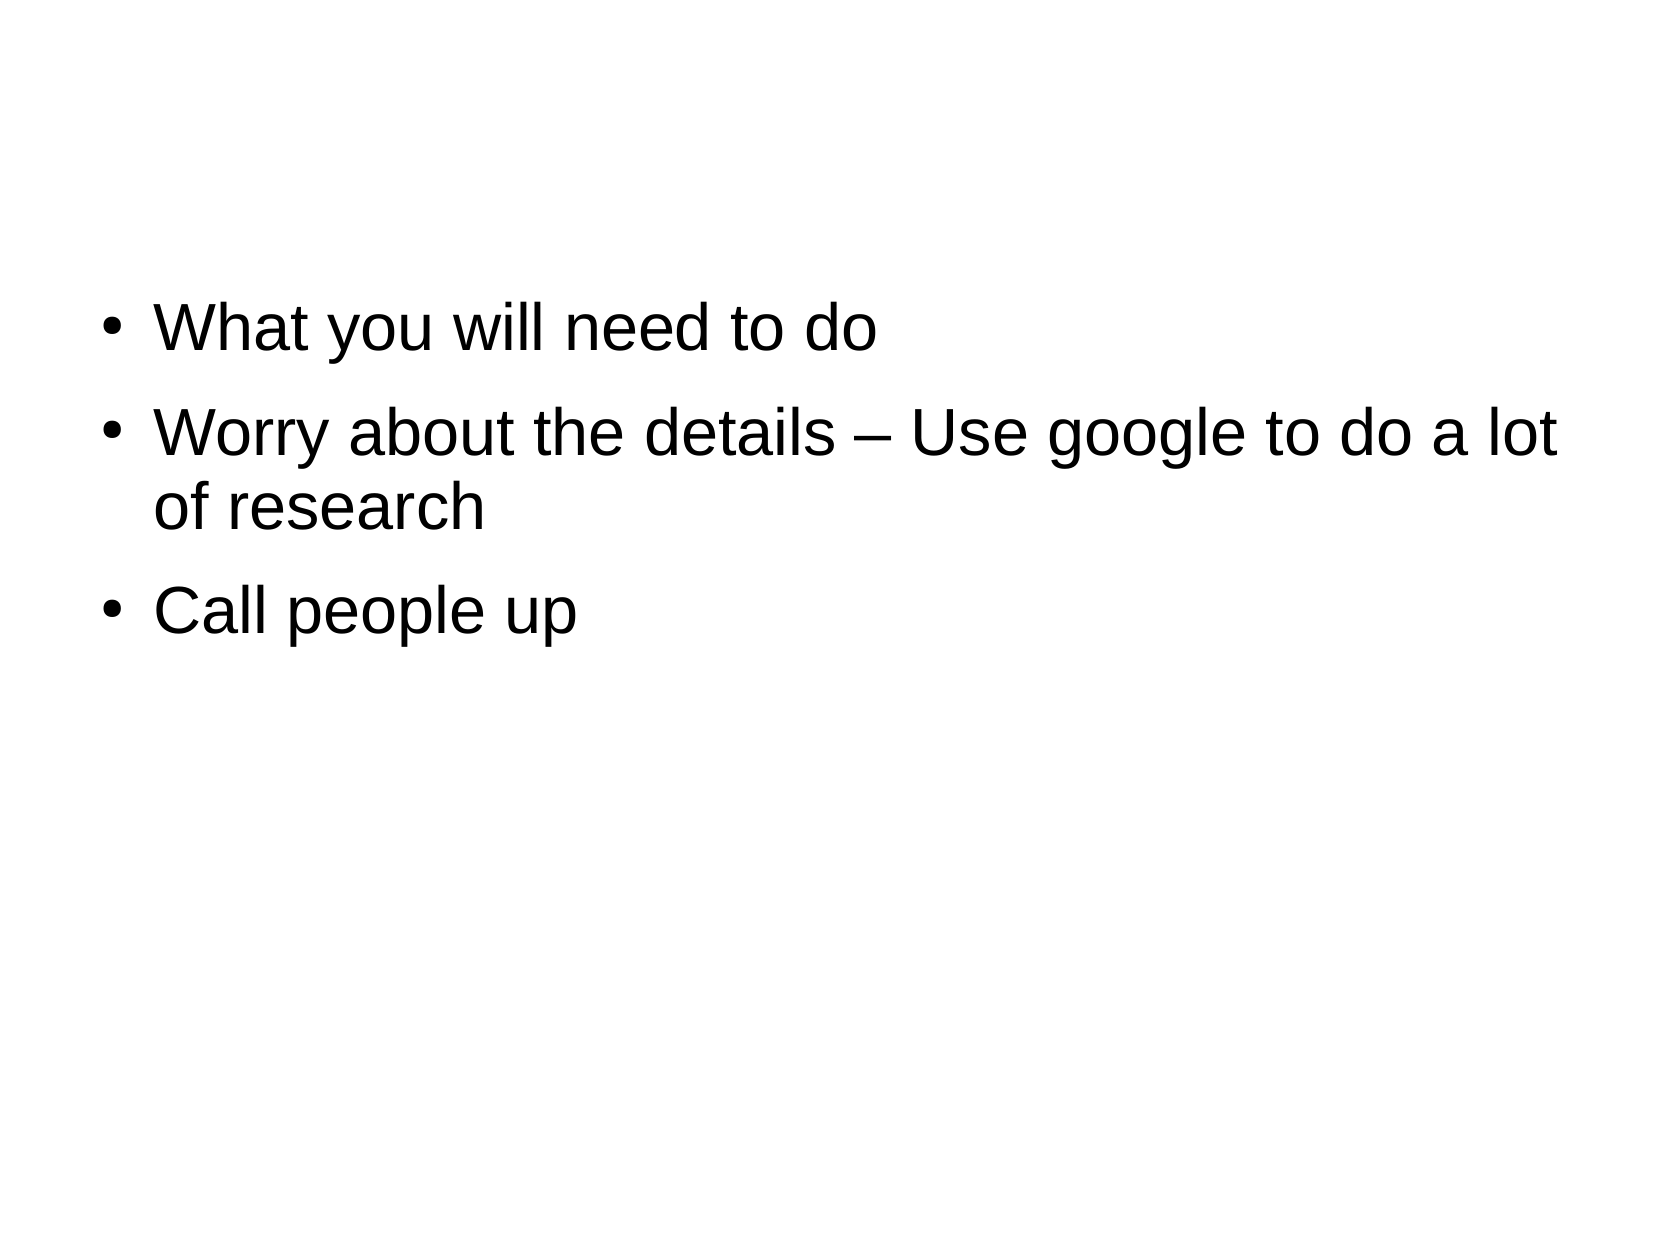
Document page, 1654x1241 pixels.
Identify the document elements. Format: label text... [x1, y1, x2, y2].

list What you will need to do Worry about the details – Use google to do a lot of research Call people up [82, 290, 1571, 1010]
